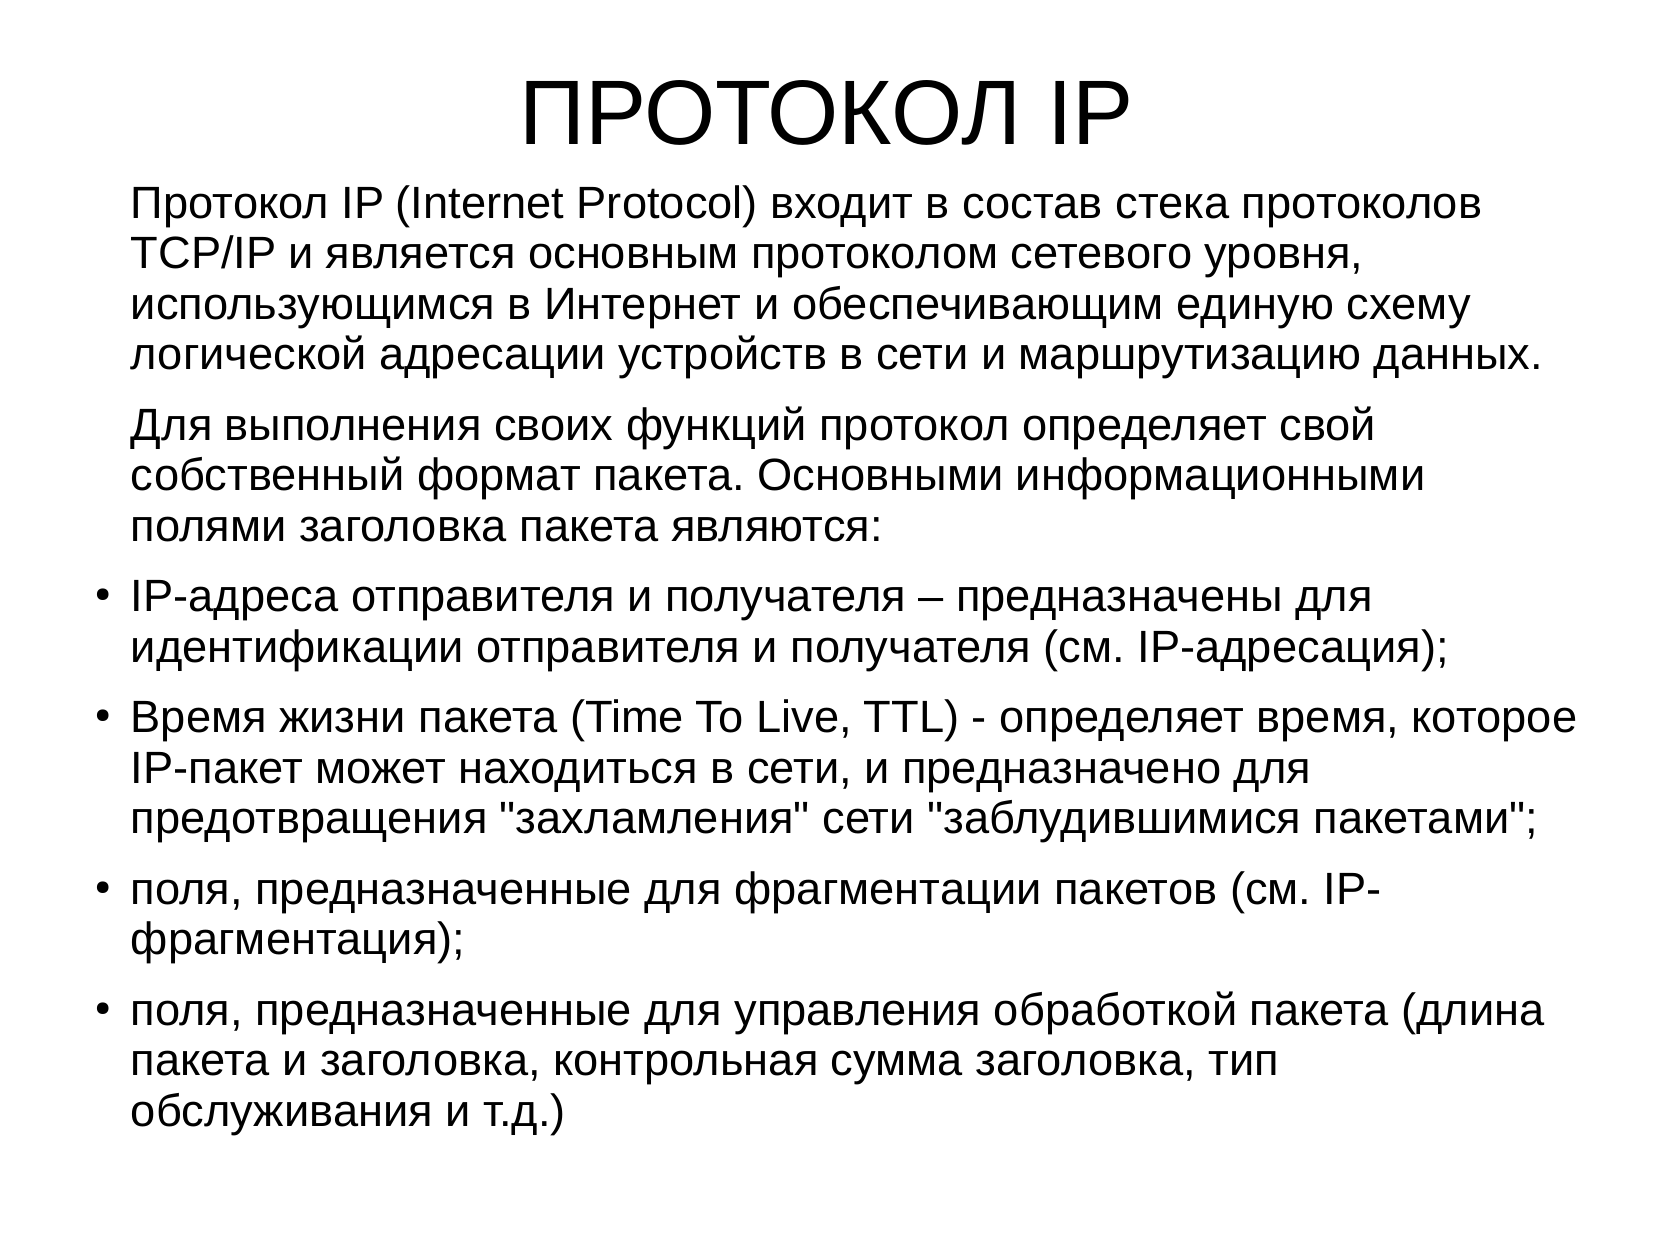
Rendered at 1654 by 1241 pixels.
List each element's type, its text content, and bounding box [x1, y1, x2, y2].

title ПРОТОКОЛ IP [82, 49, 1571, 177]
list Протокол IP (Internet Protocol) входит в состав стека протоколов TCP/IP и является основным протоколом сетевого уровня, использующимся в Интернет и обеспечивающим единую схему логической адресации устройств в сети и маршрутизацию данных. Для выполнения своих функций протокол определяет свой собственный формат пакета. Основными информационными полями заголовка пакета являются: IP-адреса отправителя и получателя – предназначены для идентификации отправителя и получателя (см. IP-адресация); Время жизни пакета (Time To Live, TTL) - определяет время, которое IP-пакет может находиться в сети, и предназначено для предотвращения "захламления" сети "заблудившимися пакетами"; поля, предназначенные для фрагментации пакетов (см. IP-фрагментация); поля, предназначенные для управления обработкой пакета (длина пакета и заголовка, контрольная сумма заголовка, тип обслуживания и т.д.) [82, 177, 1583, 1158]
